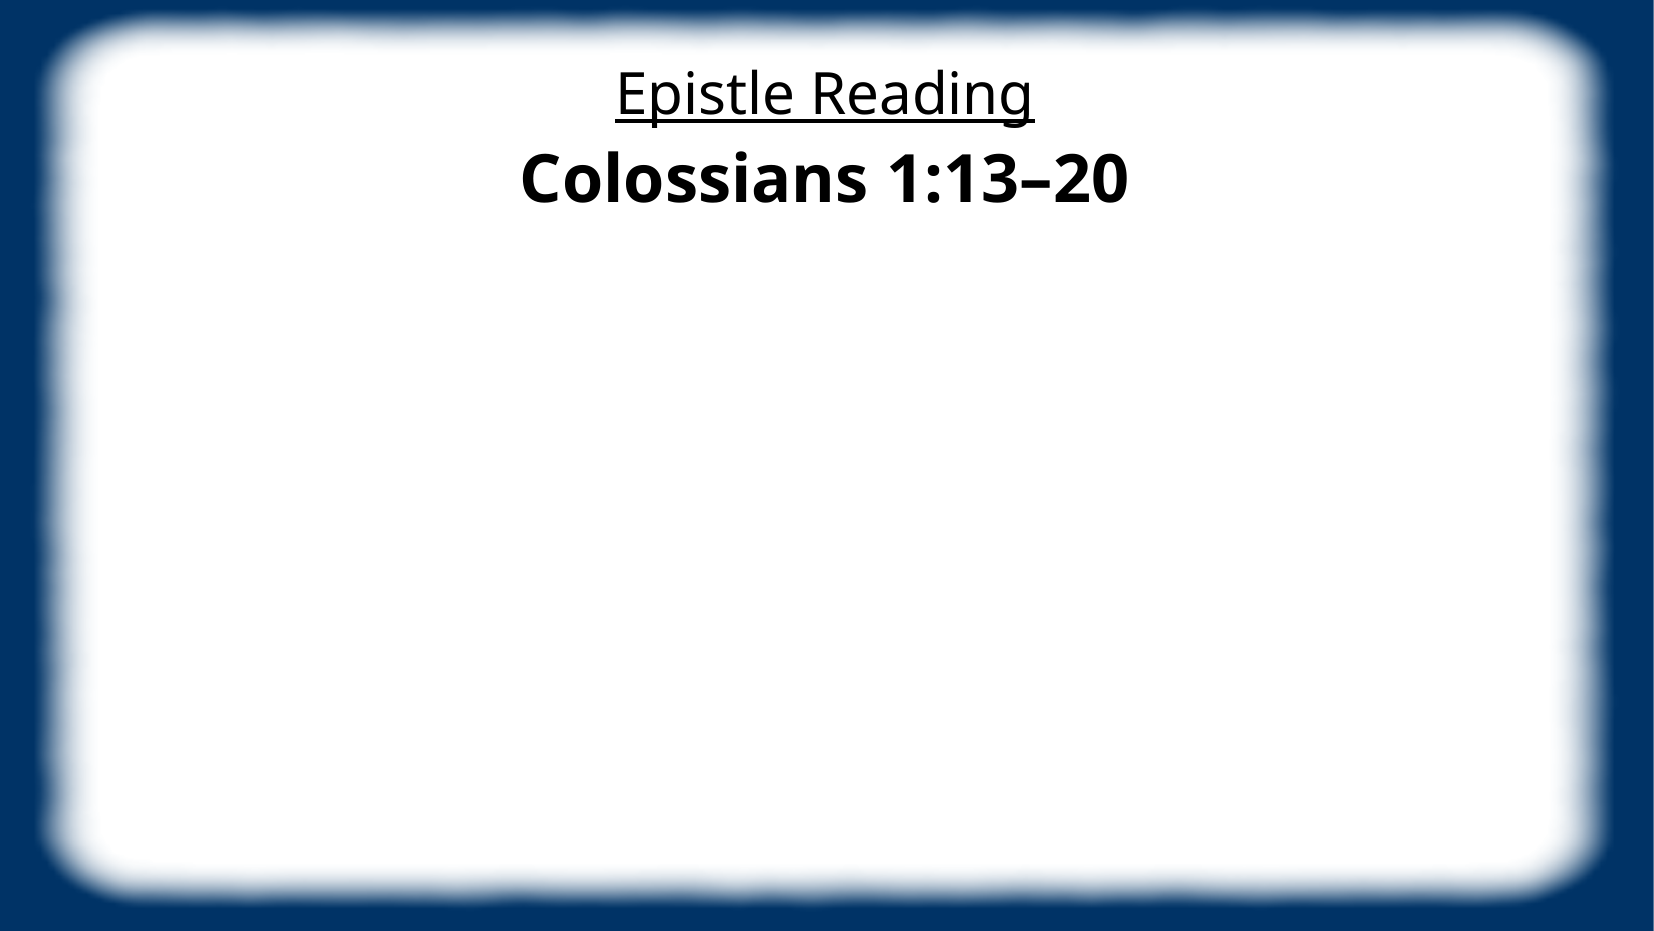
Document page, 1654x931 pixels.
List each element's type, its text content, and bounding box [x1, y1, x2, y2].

picture [0, 0, 1654, 931]
text_box Epistle Reading Colossians 1:13–20 [105, 45, 1546, 226]
